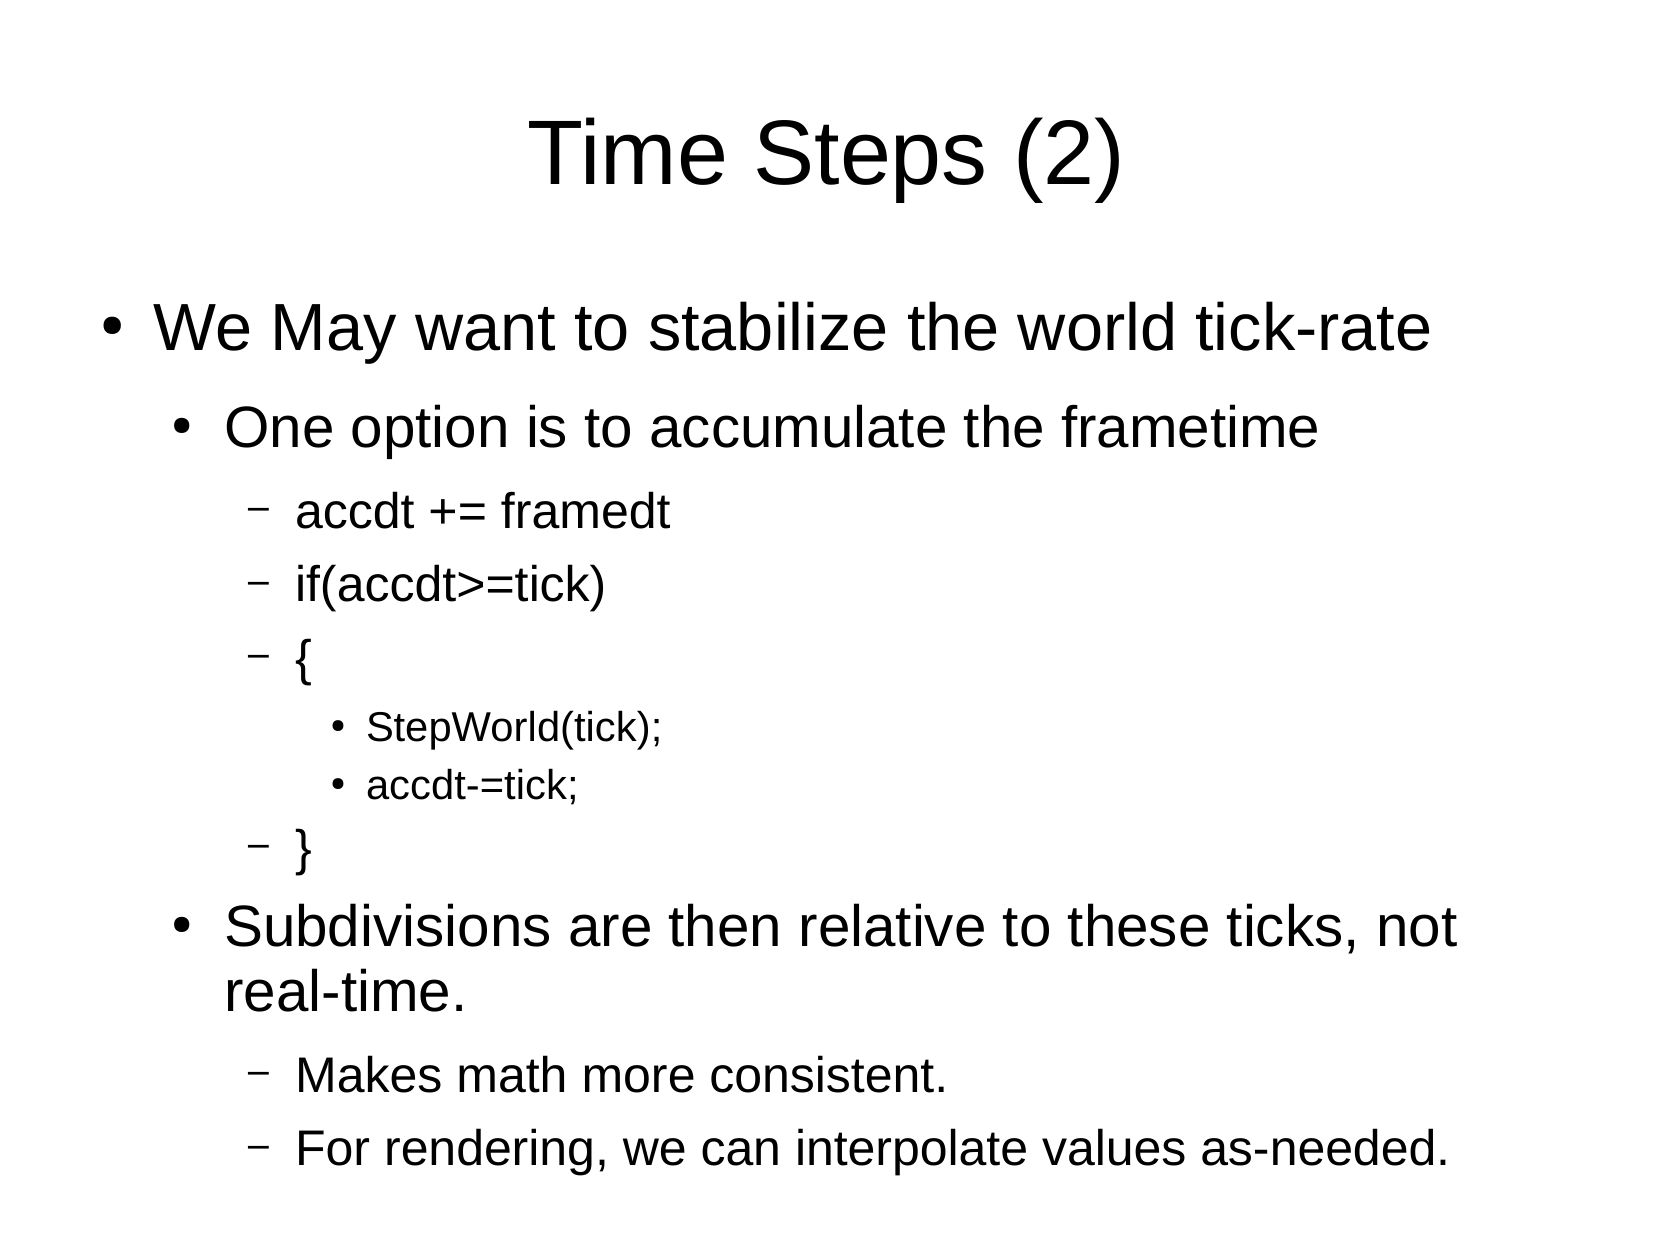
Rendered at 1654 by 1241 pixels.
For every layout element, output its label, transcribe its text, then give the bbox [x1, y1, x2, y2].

list We May want to stabilize the world tick-rate One option is to accumulate the frametime accdt += framedt if(accdt>=tick) { StepWorld(tick); accdt-=tick; } Subdivisions are then relative to these ticks, not real-time. Makes math more consistent. For rendering, we can interpolate values as-needed. [82, 290, 1571, 1176]
title Time Steps (2) [82, 56, 1571, 250]
